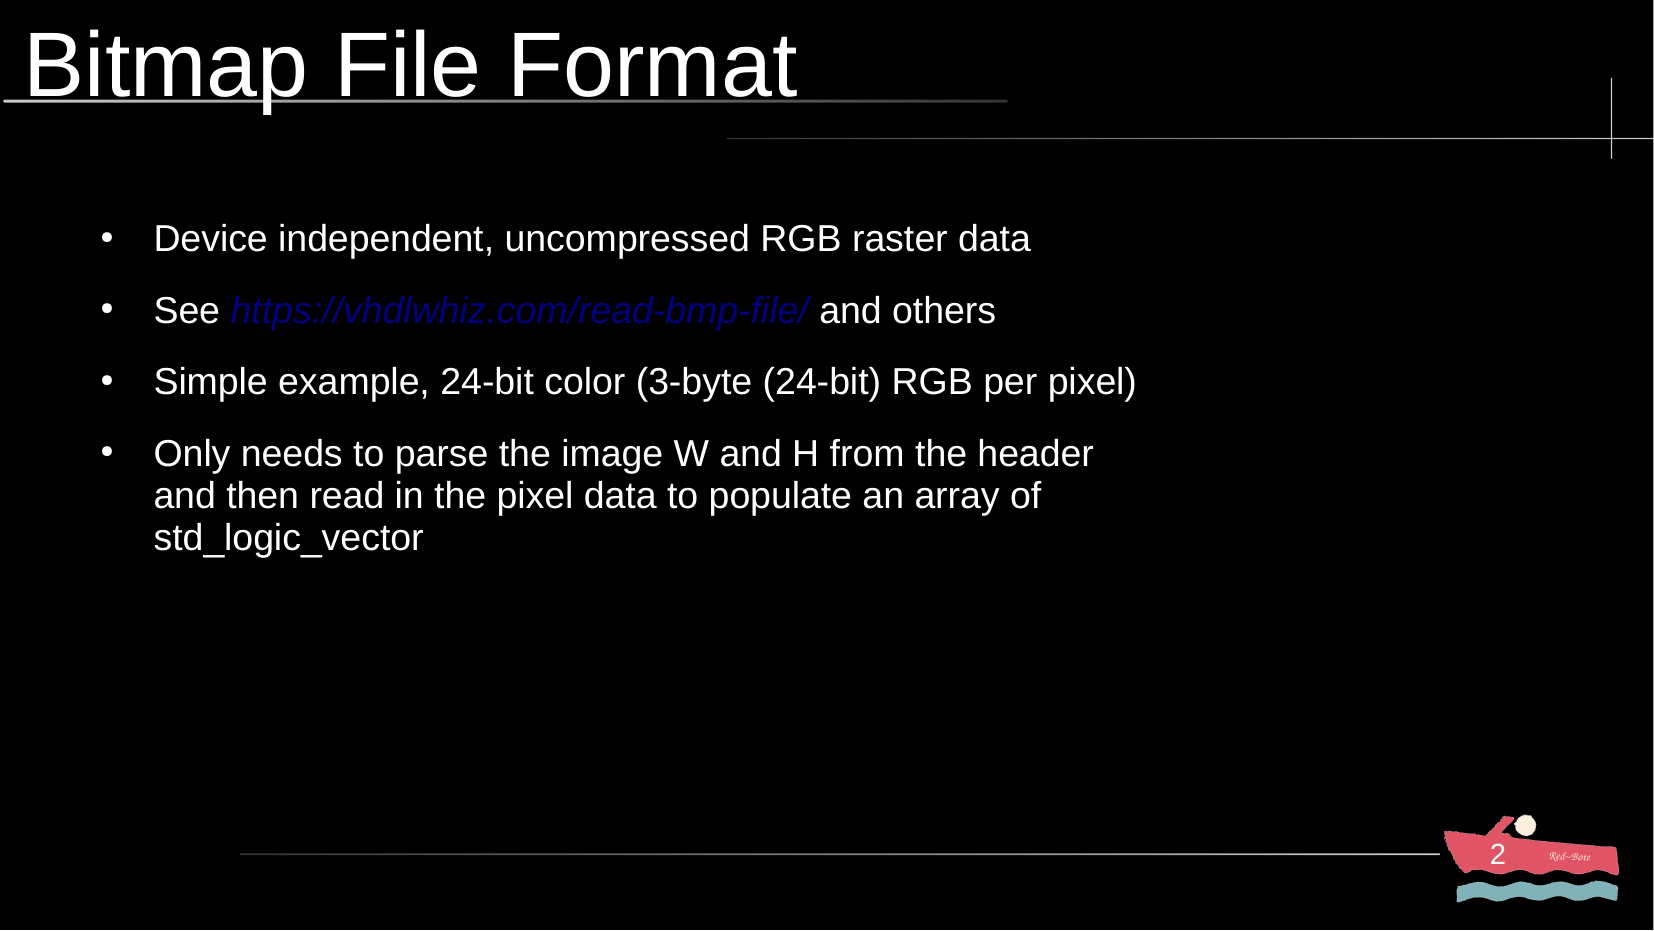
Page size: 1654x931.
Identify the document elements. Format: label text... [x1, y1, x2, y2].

list Device independent, uncompressed RGB raster data See https://vhdlwhiz.com/read-bmp-file/ and others Simple example, 24-bit color (3-byte (24-bit) RGB per pixel) Only needs to parse the image W and H from the header and then read in the pixel data to populate an array of std_logic_vector [82, 217, 1163, 788]
picture [1440, 807, 1625, 908]
title Bitmap File Format [23, 11, 1589, 119]
